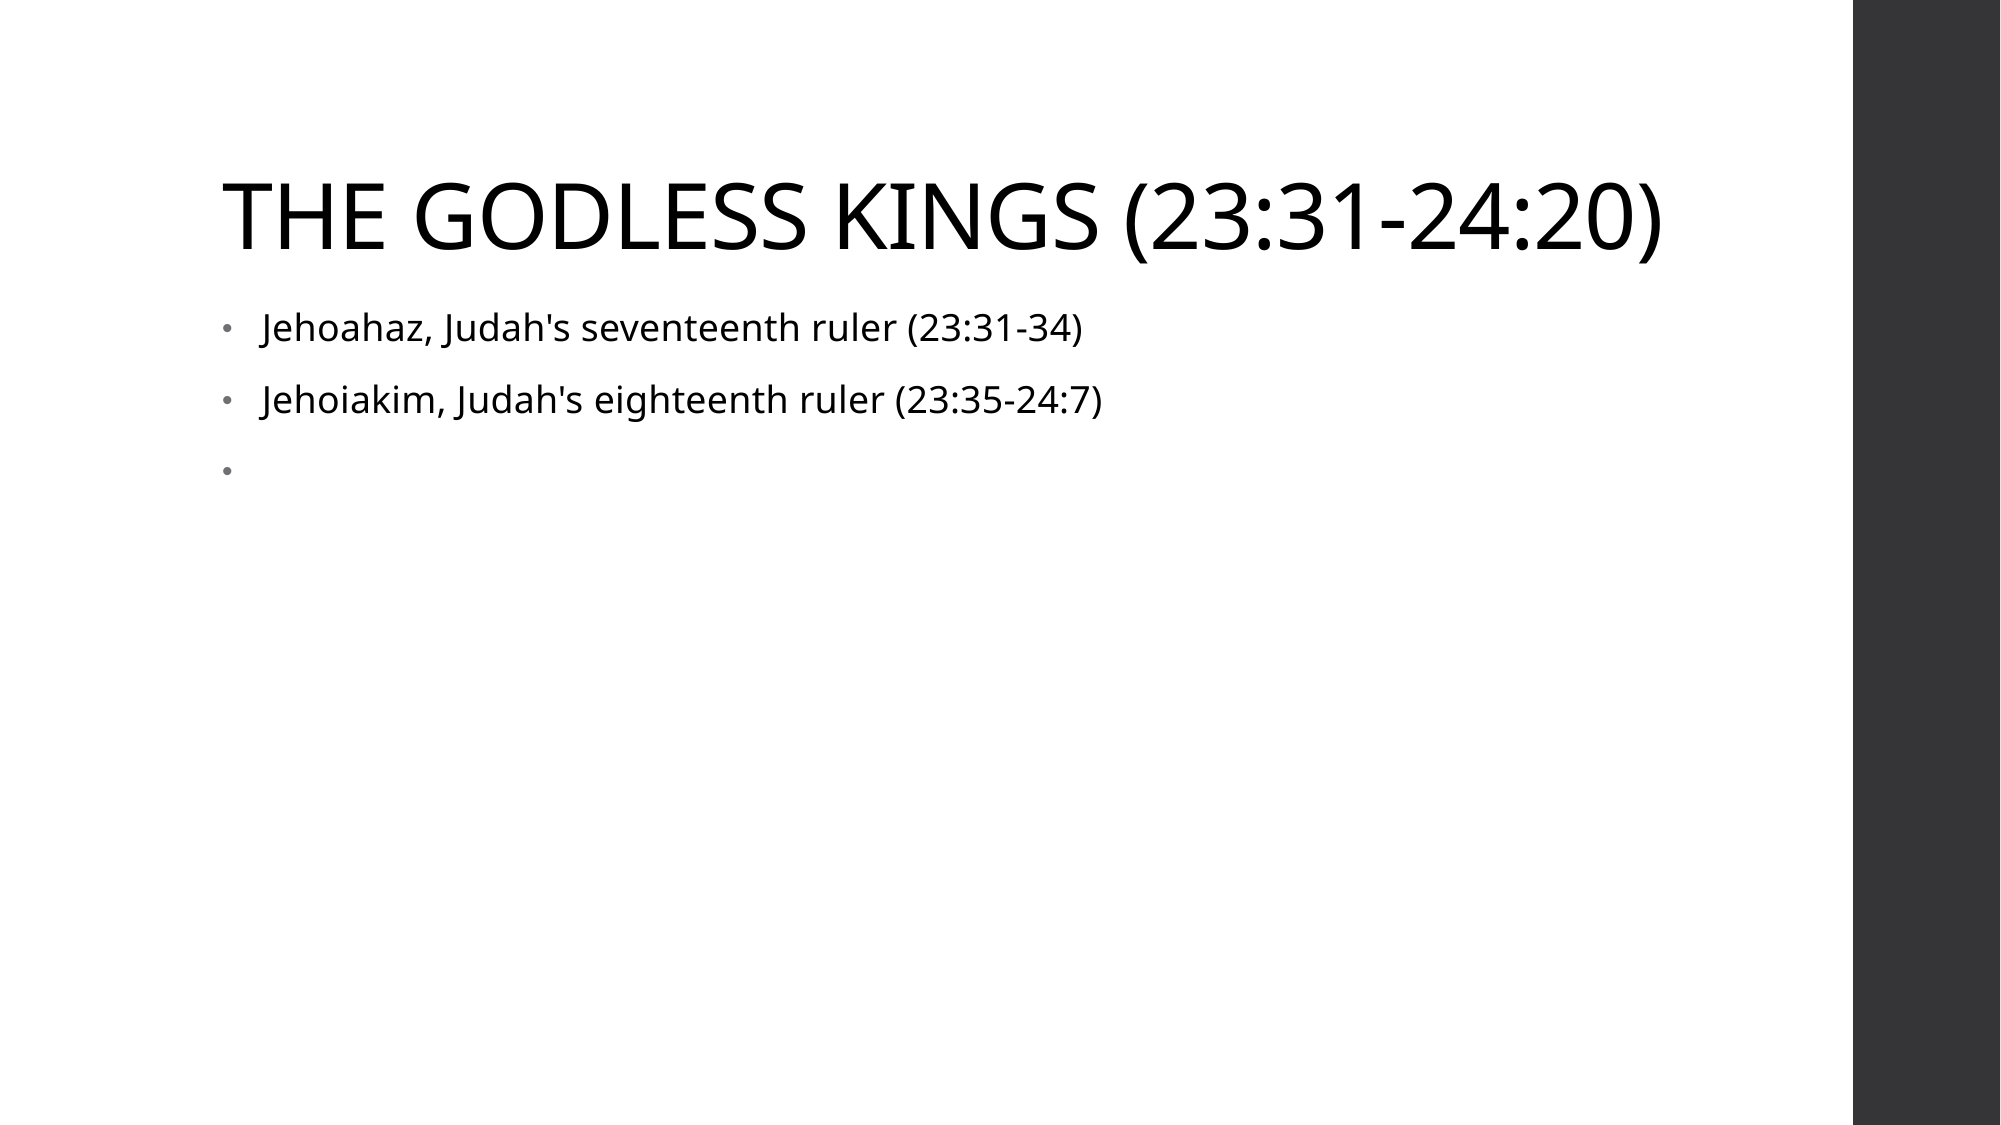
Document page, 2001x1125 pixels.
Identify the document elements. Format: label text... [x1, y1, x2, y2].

title THE GODLESS KINGS (23:31-24:20) [206, 60, 1797, 278]
list Jehoahaz, Judah's seventeenth ruler (23:31-34) Jehoiakim, Judah's eighteenth ruler (23:35-24:7) [206, 299, 1617, 1014]
